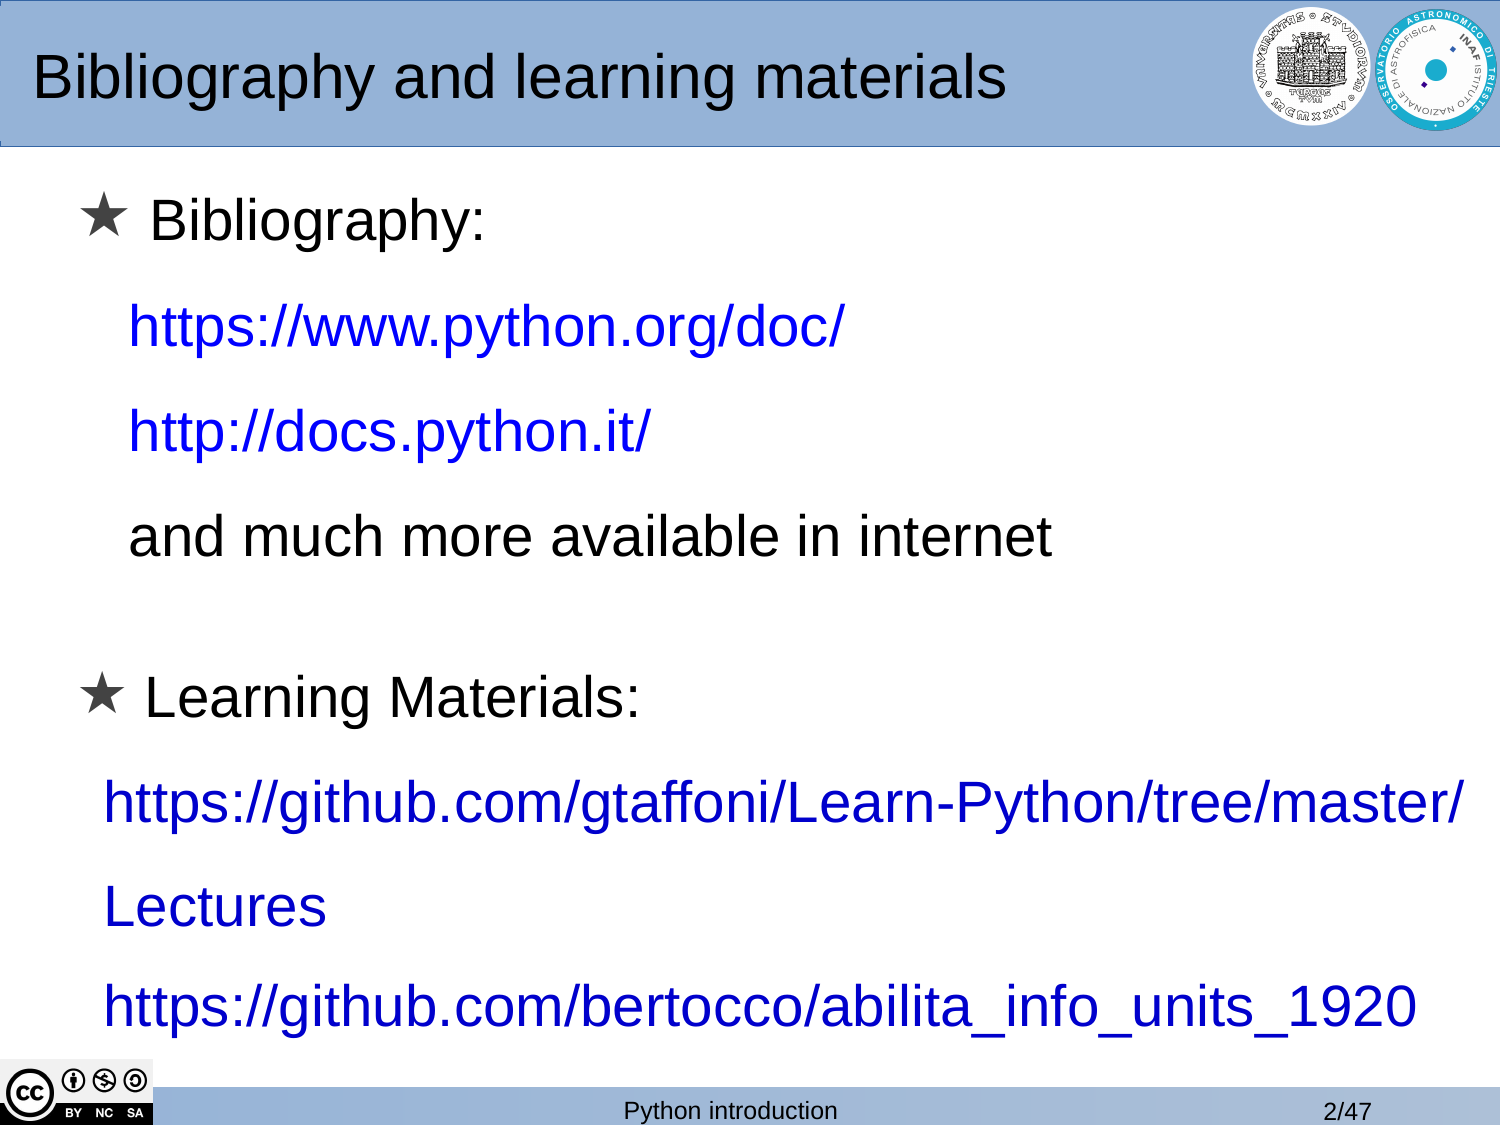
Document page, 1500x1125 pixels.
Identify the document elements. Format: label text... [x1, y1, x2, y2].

text_box Bibliography and learning materials [0, 5, 1253, 141]
picture [0, 1059, 153, 1125]
list Bibliography: https://www.python.org/doc/ http://docs.python.it/ and much more available in internet Learning Materials: https://github.com/gtaffoni/Learn-Python/tree/master/Lectures https://github.com/bertocco/abilita_info_units_1920 [18, 132, 1500, 1034]
picture [1253, 0, 1500, 132]
